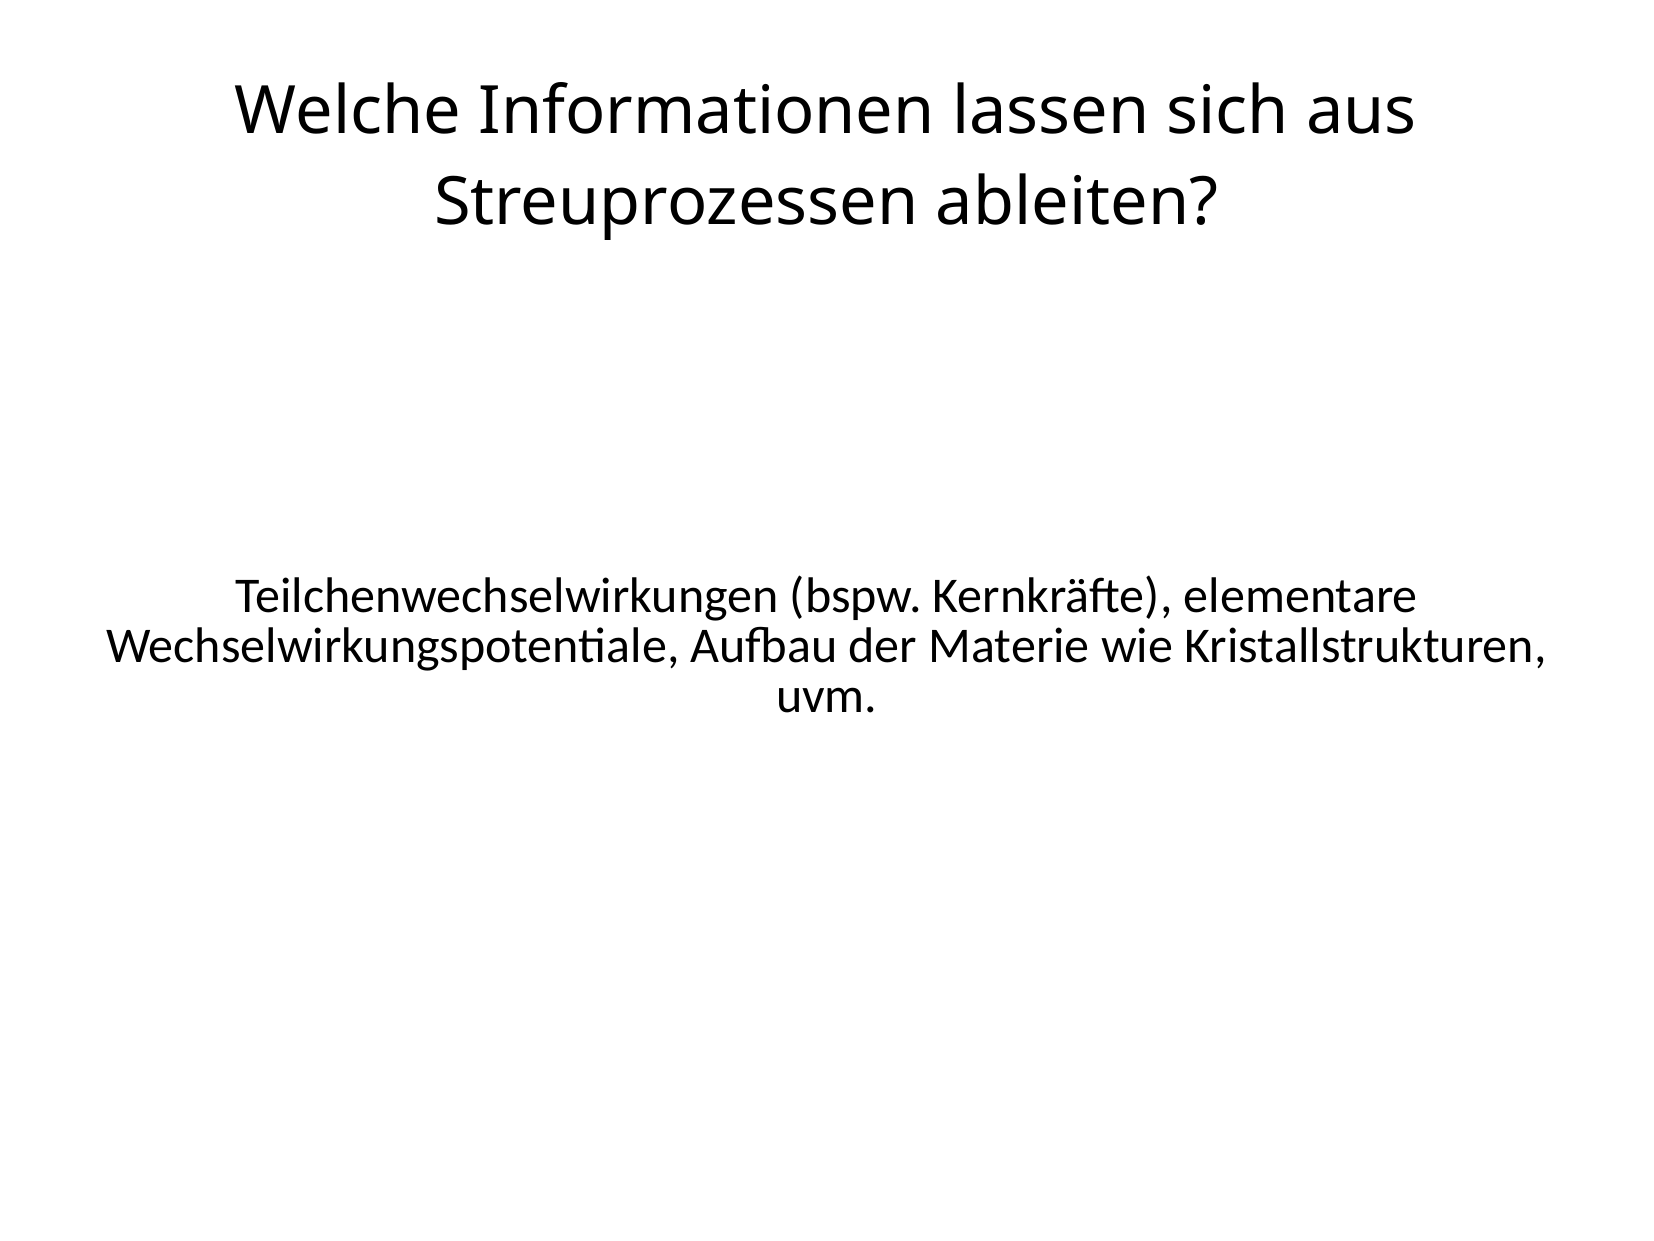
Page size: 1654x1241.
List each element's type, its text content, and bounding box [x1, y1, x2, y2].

subtitle Teilchenwechselwirkungen (bspw. Kernkräfte), elementare Wechselwirkungspotentiale, Aufbau der Materie wie Kristallstrukturen, uvm. [82, 290, 1571, 1010]
title Welche Informationen lassen sich aus Streuprozessen ableiten? [82, 49, 1571, 257]
